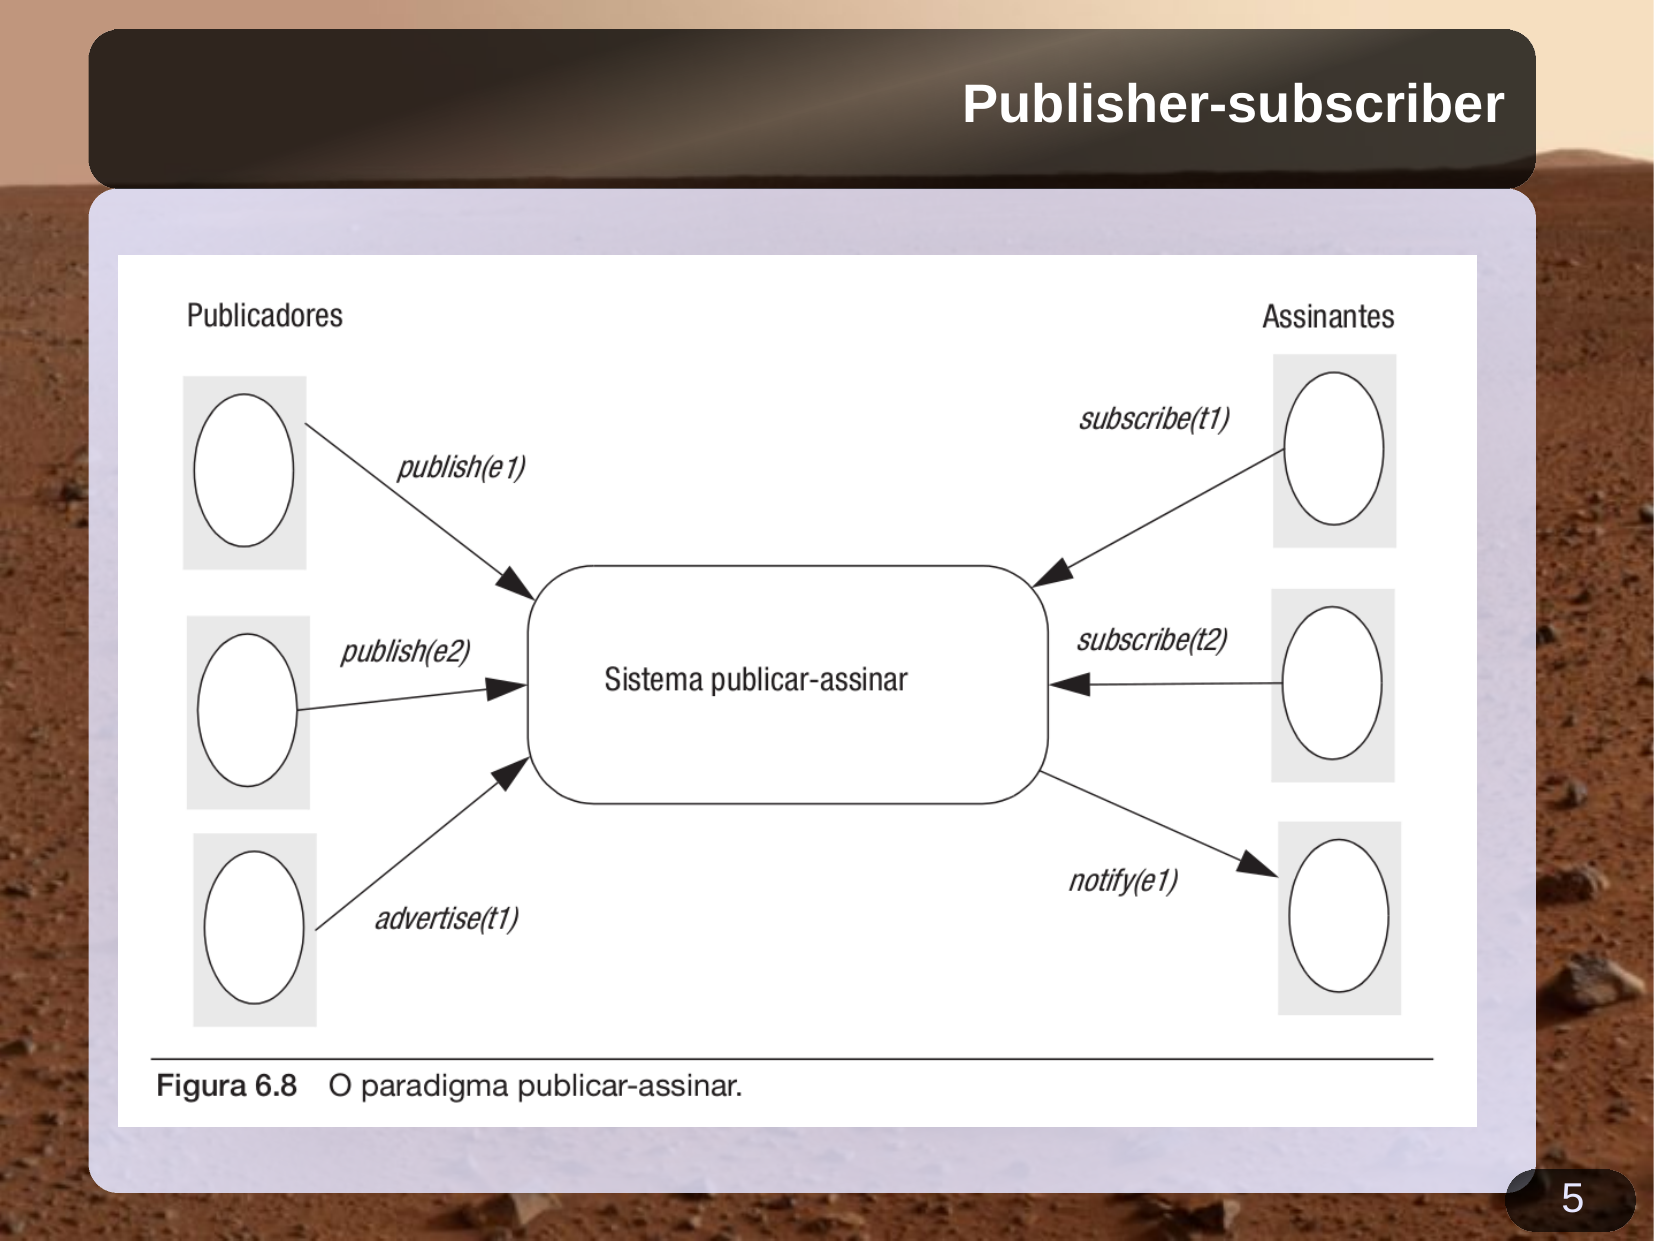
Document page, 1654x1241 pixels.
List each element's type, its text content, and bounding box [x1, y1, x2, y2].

picture [0, 0, 1654, 1241]
title Publisher-subscriber [118, 59, 1506, 148]
